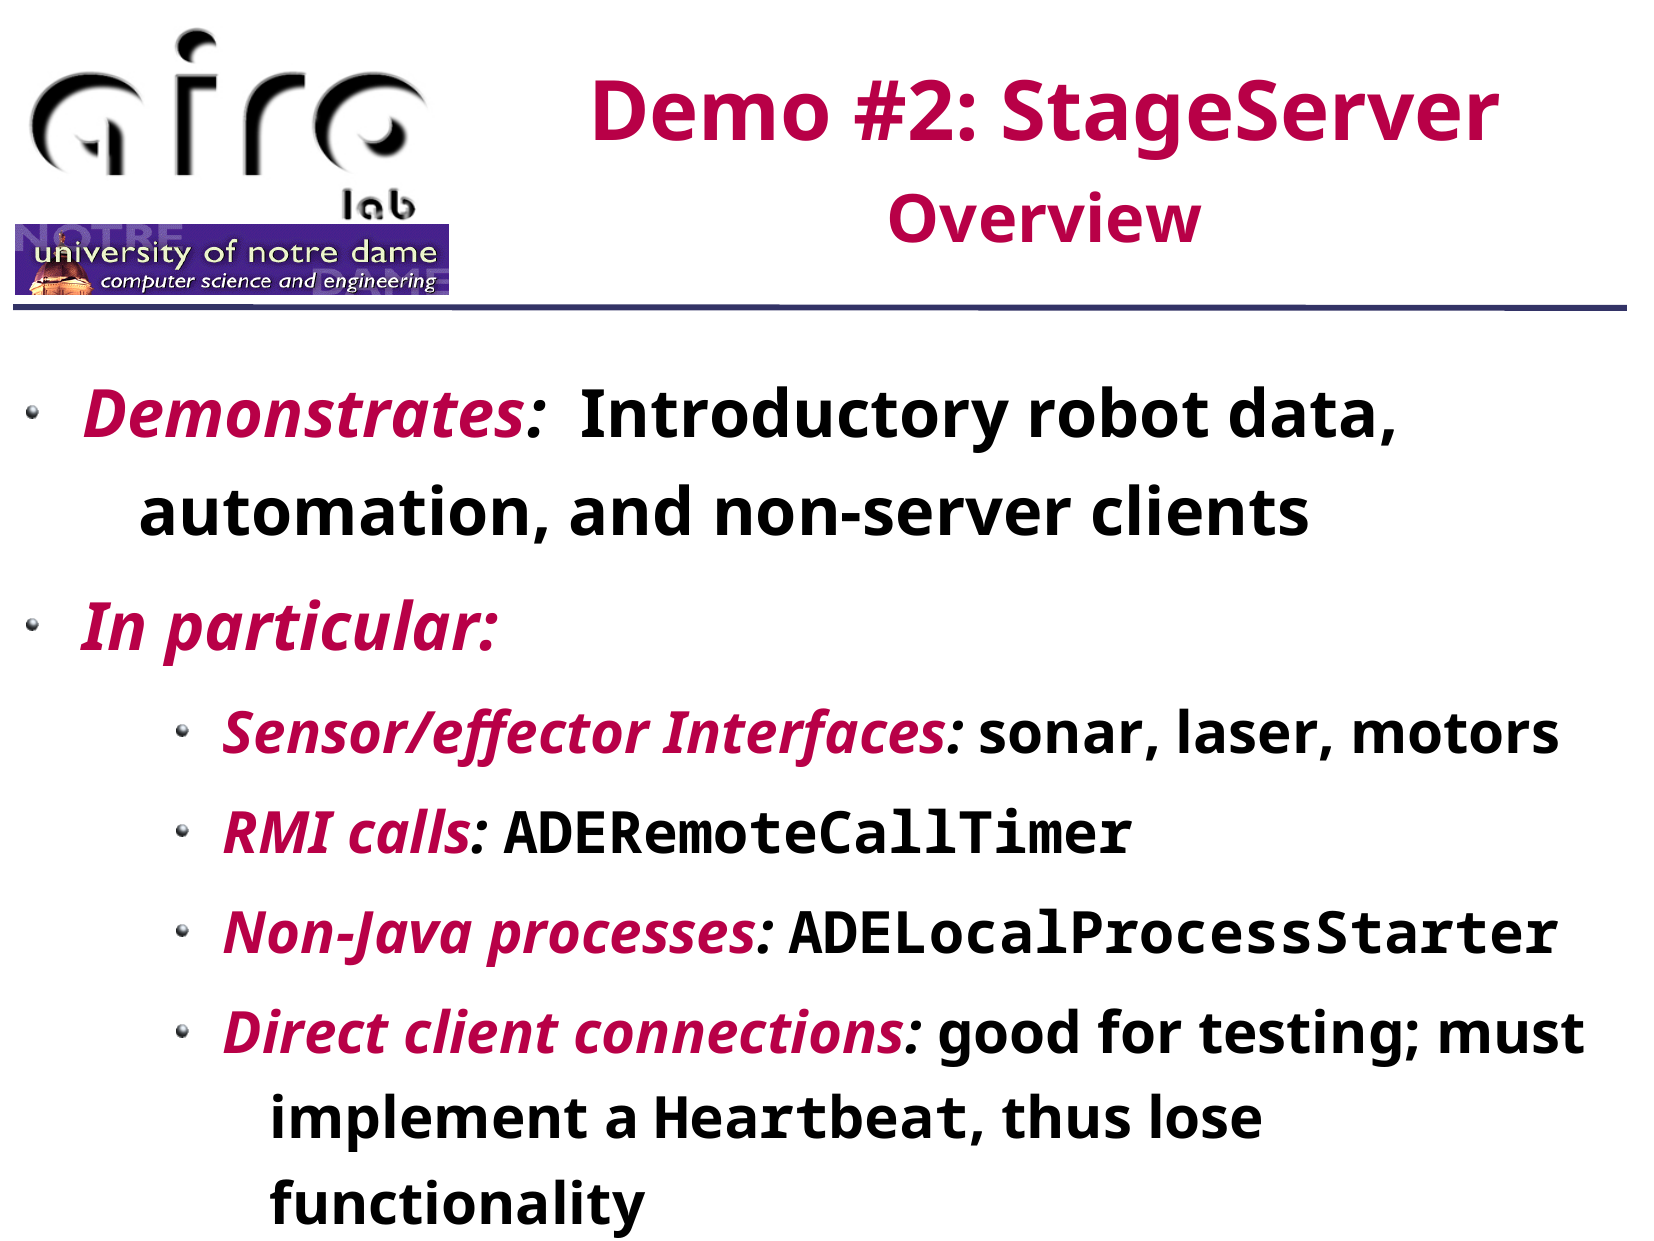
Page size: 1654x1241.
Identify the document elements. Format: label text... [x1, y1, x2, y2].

picture [9, 8, 456, 295]
title Demo #2: StageServer Overview [461, 23, 1629, 282]
list Demonstrates: Introductory robot data, automation, and non-server clients In particular: Sensor/effector Interfaces: sonar, laser, motors RMI calls: ADERemoteCallTimer Non-Java processes: ADELocalProcessStarter Direct client connections: good for testing; must implement a Heartbeat, thus lose functionality [26, 359, 1630, 1198]
